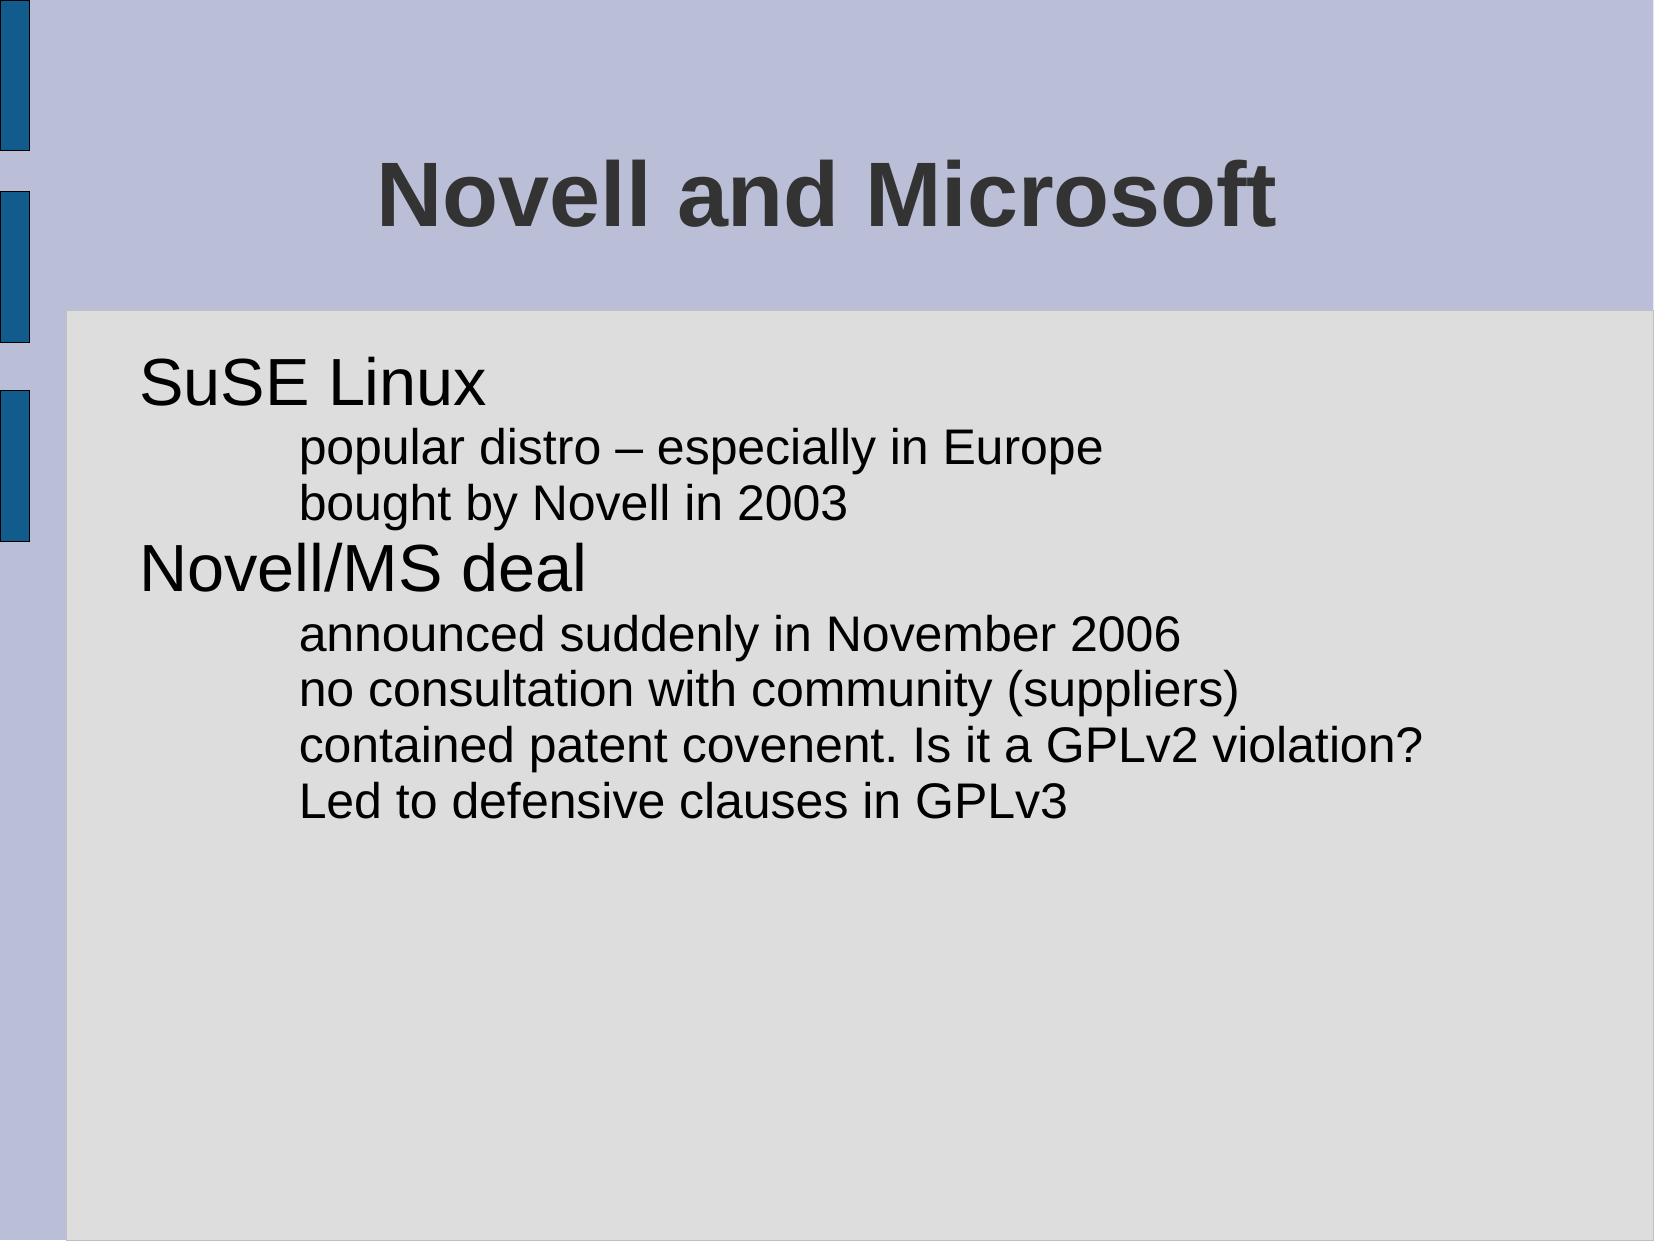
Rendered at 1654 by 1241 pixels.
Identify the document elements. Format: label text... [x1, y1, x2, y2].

list SuSE Linux popular distro – especially in Europe bought by Novell in 2003 Novell/MS deal announced suddenly in November 2006 no consultation with community (suppliers) contained patent covenent. Is it a GPLv2 violation? Led to defensive clauses in GPLv3 [121, 344, 1534, 1112]
title Novell and Microsoft [121, 98, 1534, 291]
